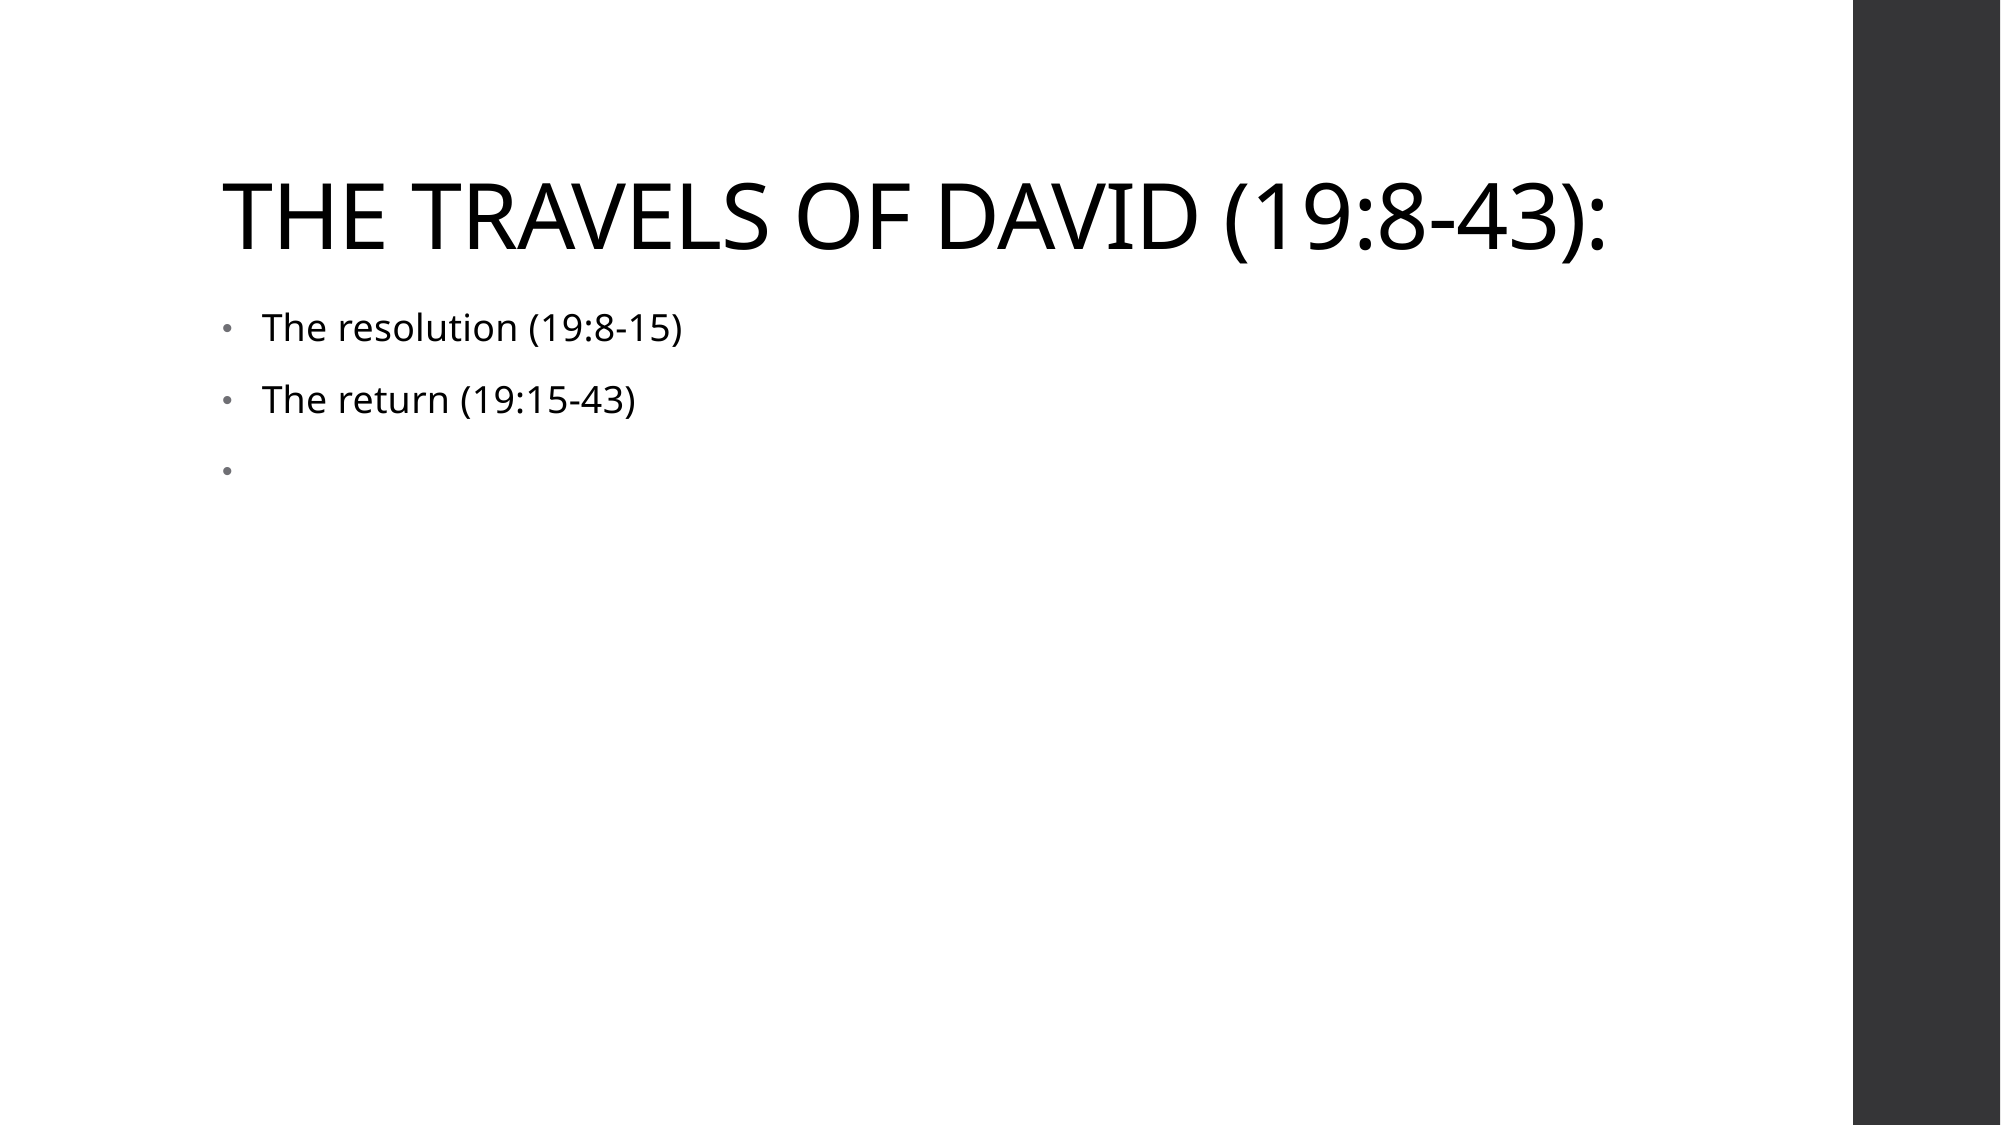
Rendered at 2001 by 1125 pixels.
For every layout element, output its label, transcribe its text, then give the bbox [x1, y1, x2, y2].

title THE TRAVELS OF DAVID (19:8-43): [206, 60, 1797, 278]
list The resolution (19:8-15) The return (19:15-43) [206, 299, 1617, 1014]
